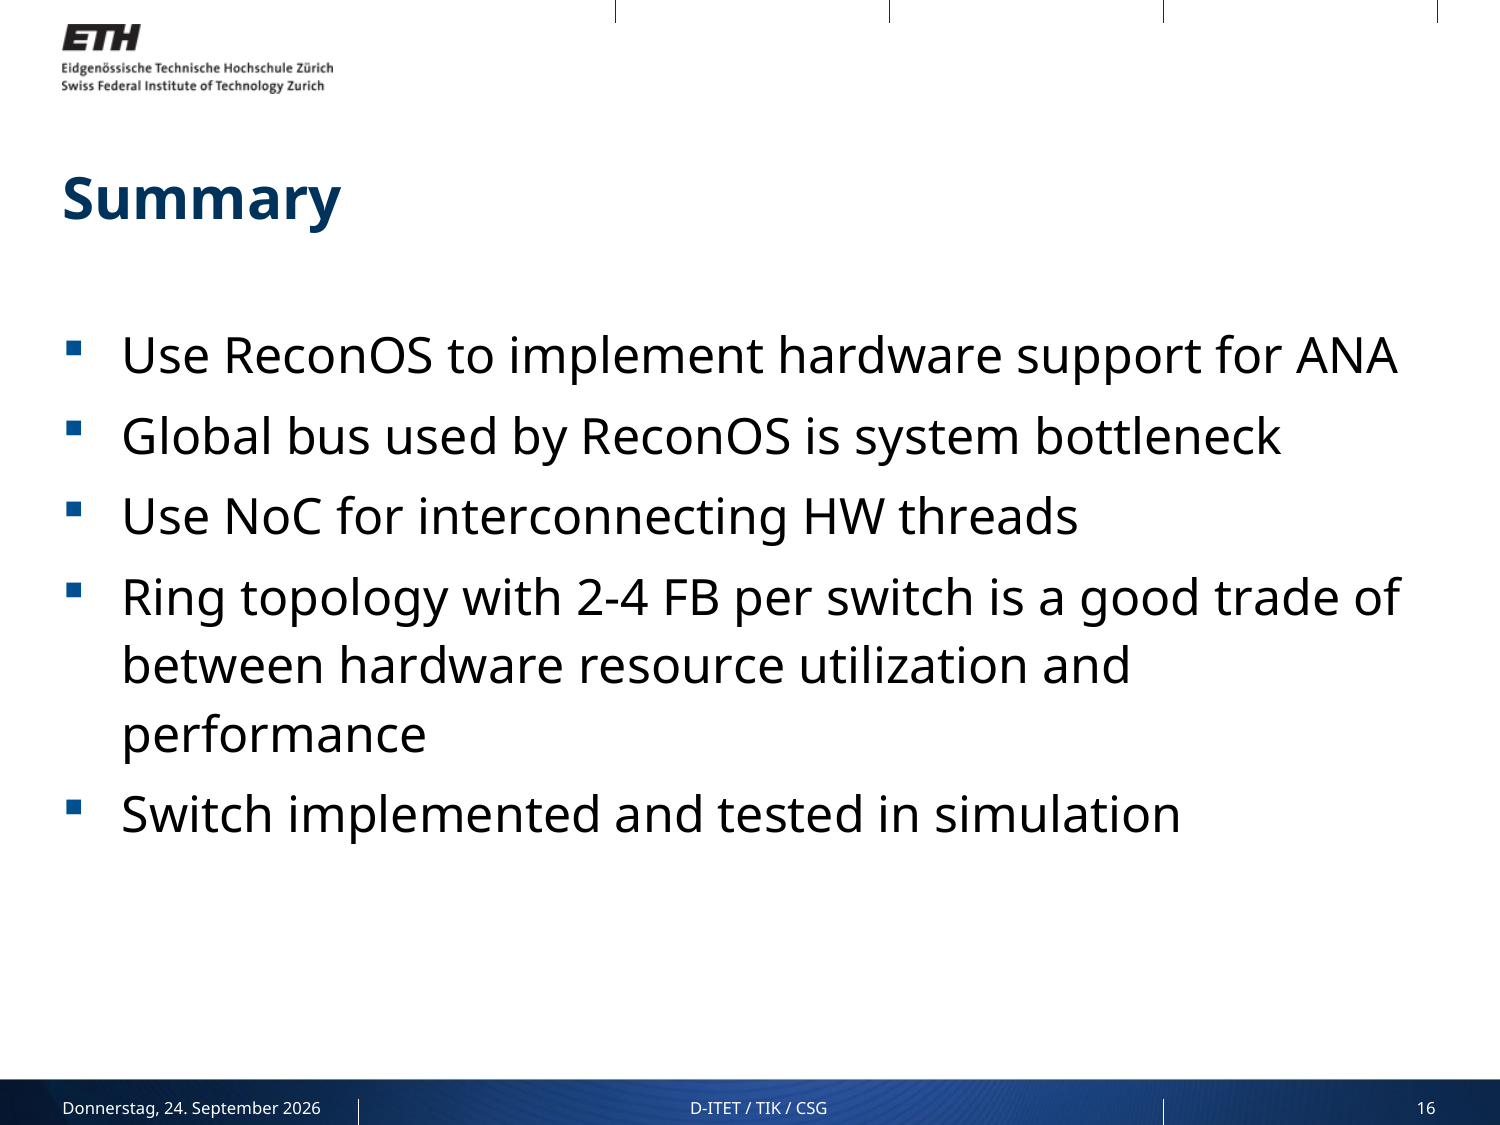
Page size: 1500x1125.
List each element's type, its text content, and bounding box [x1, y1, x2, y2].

title Summary [62, 157, 1438, 296]
picture [62, 24, 333, 94]
picture [0, 1078, 1500, 1125]
list Use ReconOS to implement hardware support for ANA Global bus used by ReconOS is system bottleneck Use NoC for interconnecting HW threads Ring topology with 2-4 FB per switch is a good trade of between hardware resource utilization and performance Switch implemented and tested in simulation [62, 319, 1438, 1067]
